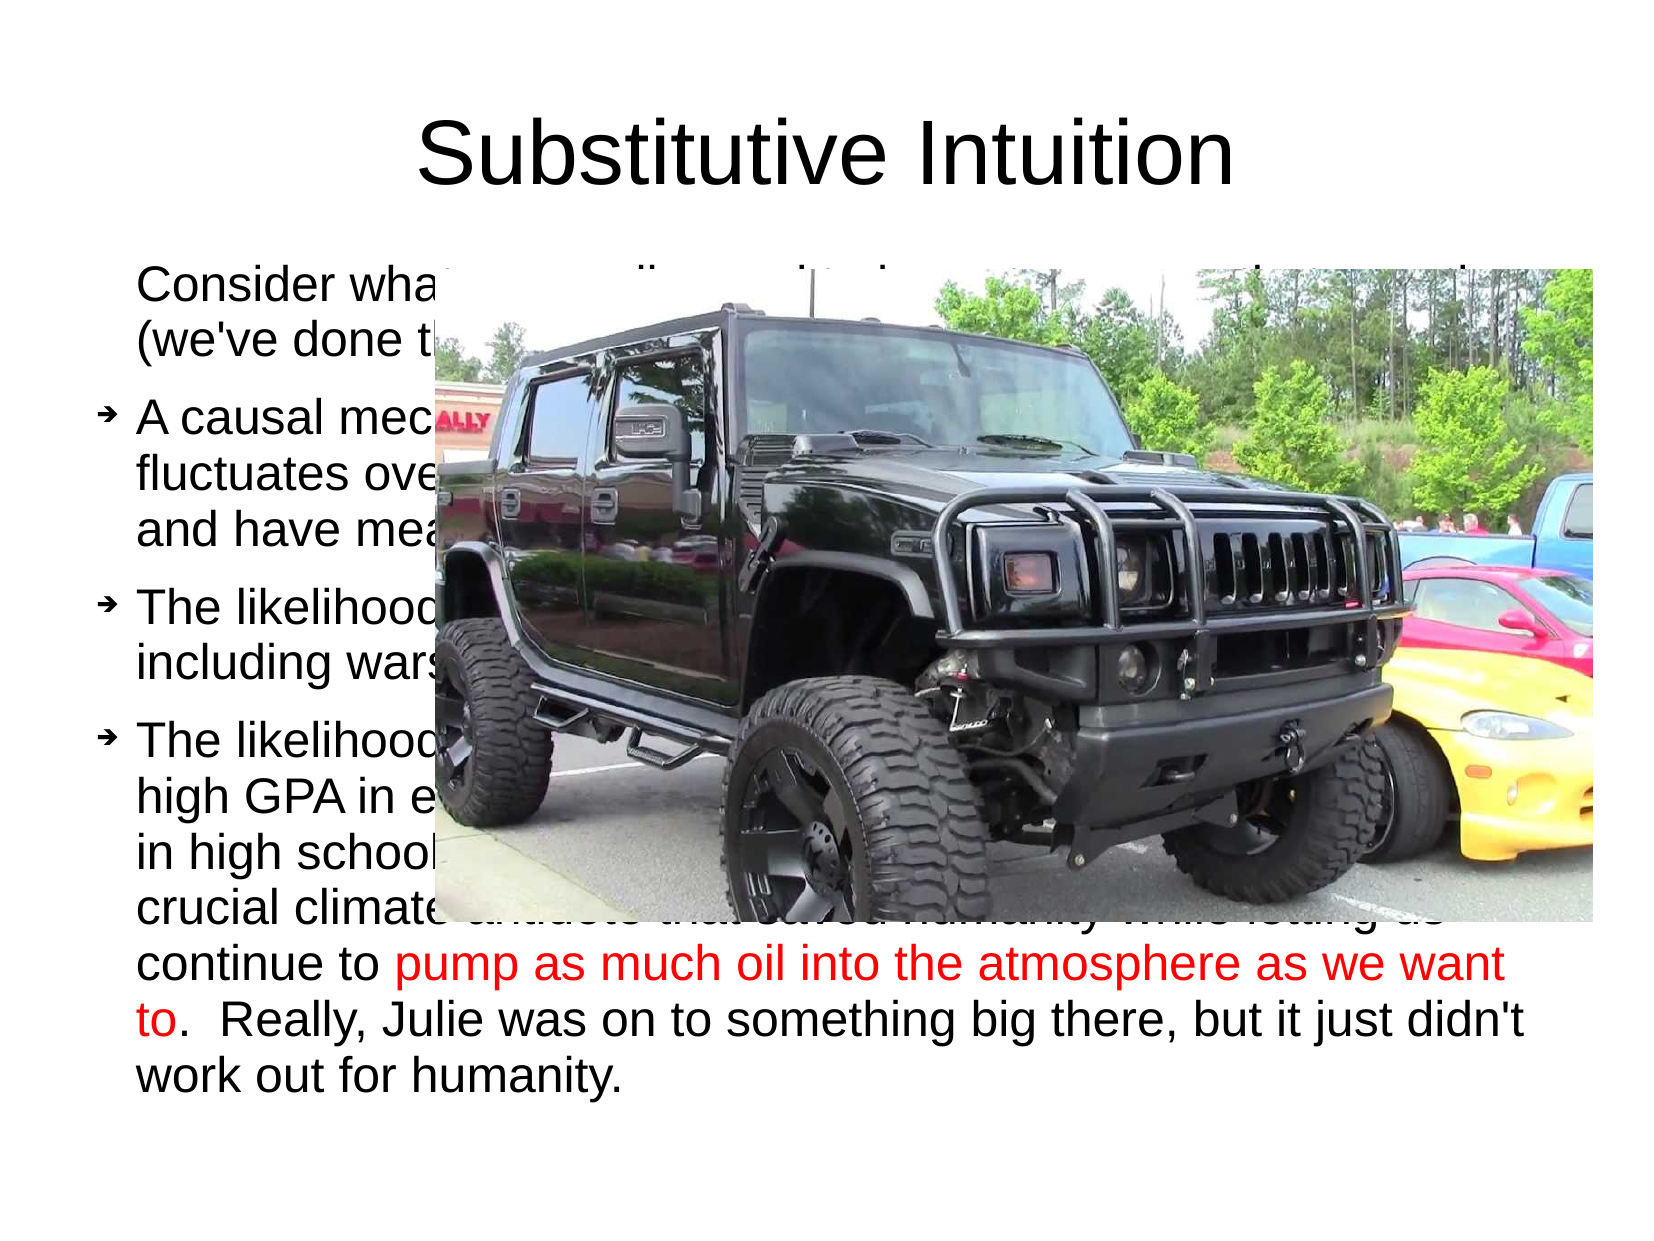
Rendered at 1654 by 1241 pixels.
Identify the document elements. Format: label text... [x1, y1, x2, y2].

picture [435, 269, 1593, 922]
list Consider what you really need to know to answer that question (we've done this once before!): A causal mechanism (i.e., greenhouse gas emissions) that fluctuates over time, for which you understand the mechanics and have measurements. The likelihood of cataclysmic events changing these trajectories, including wars, politics, asteroids, and anything else. The likelihood that Julie's parents were divorced after she had a high GPA in elementary school, leading to her having a low GPA in high school, thus she didn't get into college and invent the crucial climate antidote that saved humanity while letting us continue to pump as much oil into the atmosphere as we want to. Really, Julie was on to something big there, but it just didn't work out for humanity. [82, 255, 1571, 1156]
title Substitutive Intuition [82, 49, 1571, 255]
